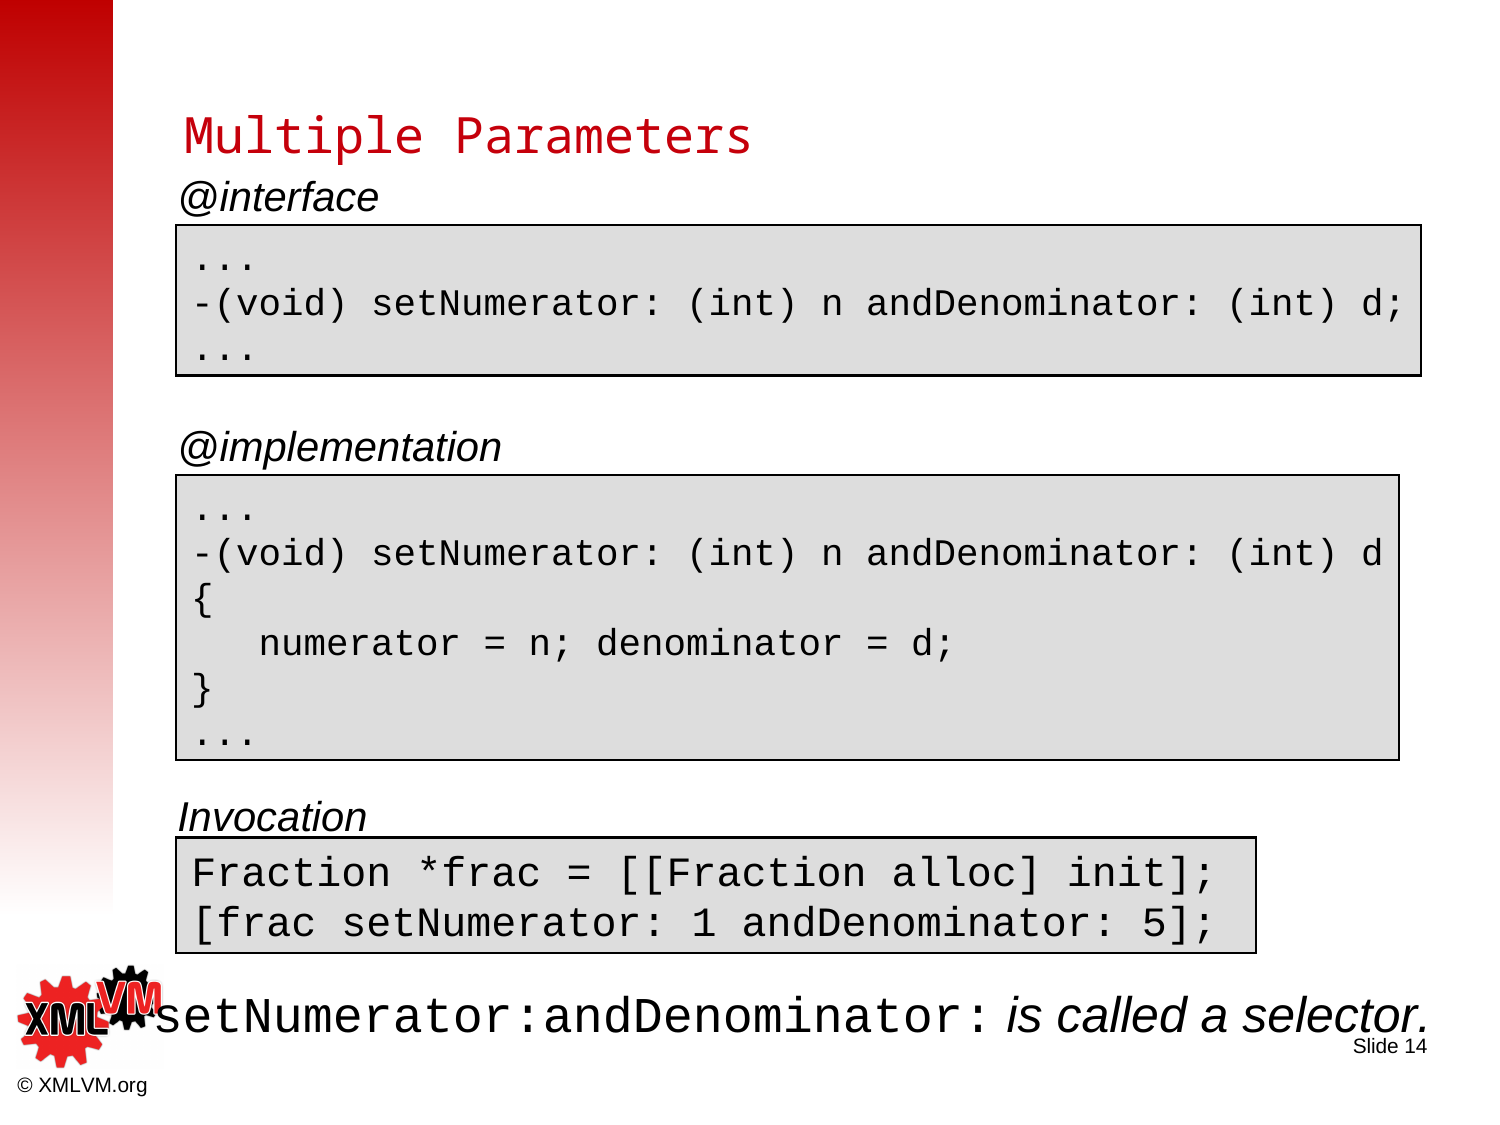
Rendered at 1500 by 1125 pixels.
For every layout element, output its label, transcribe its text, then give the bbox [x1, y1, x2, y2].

text_box @implementation [162, 412, 518, 479]
text_box Fraction *frac = [[Fraction alloc] init]; [frac setNumerator: 1 andDenominator: 5]; [176, 837, 1257, 954]
title Multiple Parameters [170, 67, 1447, 207]
text_box ... -(void) setNumerator: (int) n andDenominator: (int) d { numerator = n; denominator = d; } ... [176, 474, 1399, 761]
text_box @interface [162, 162, 395, 229]
text_box Invocation [162, 781, 383, 848]
text_box setNumerator:andDenominator: is called a selector. [137, 975, 1447, 1051]
text_box ... -(void) setNumerator: (int) n andDenominator: (int) d; ... [176, 224, 1422, 376]
picture [16, 964, 164, 1069]
